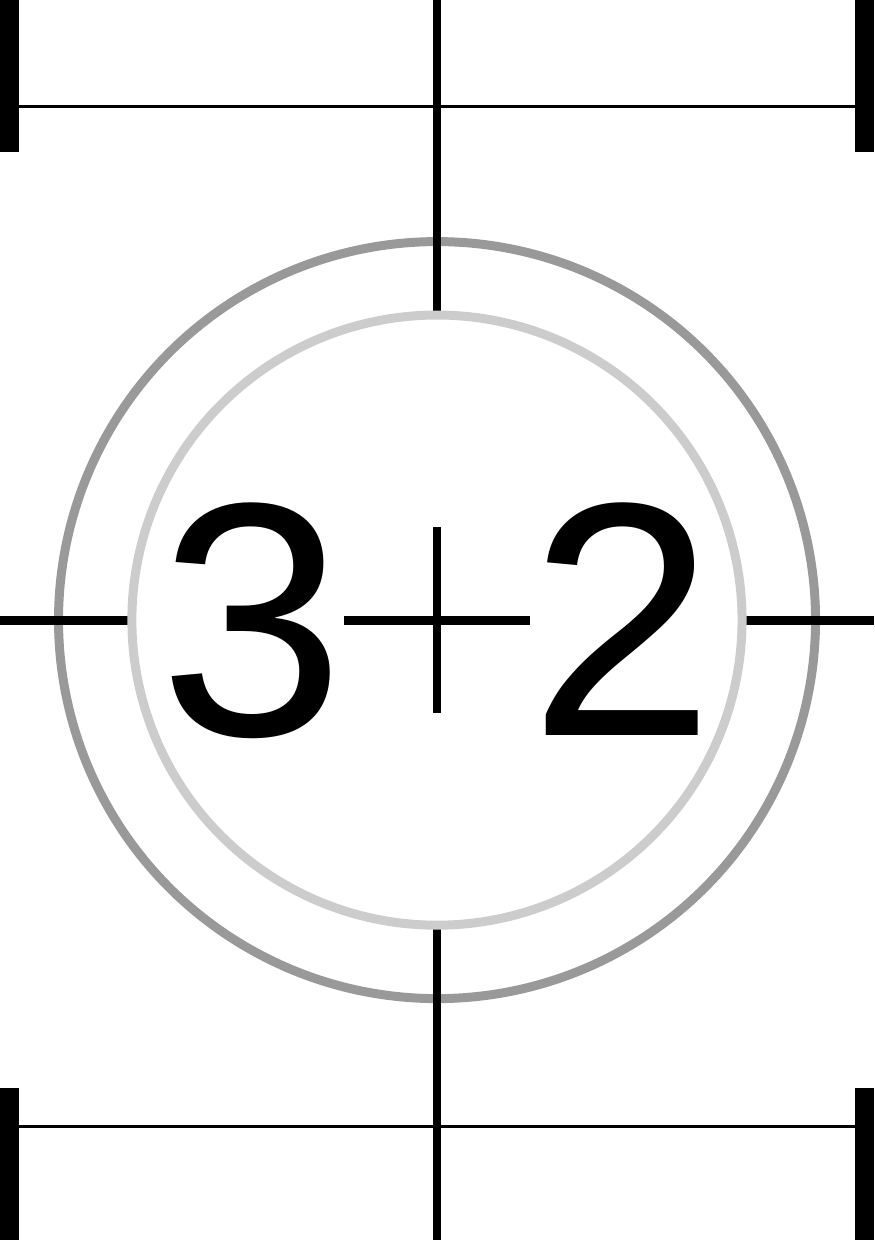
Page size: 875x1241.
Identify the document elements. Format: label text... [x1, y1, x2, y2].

text_box 3 2 [58, 426, 816, 814]
text_box [111, 814, 763, 999]
text_box [112, 241, 762, 426]
